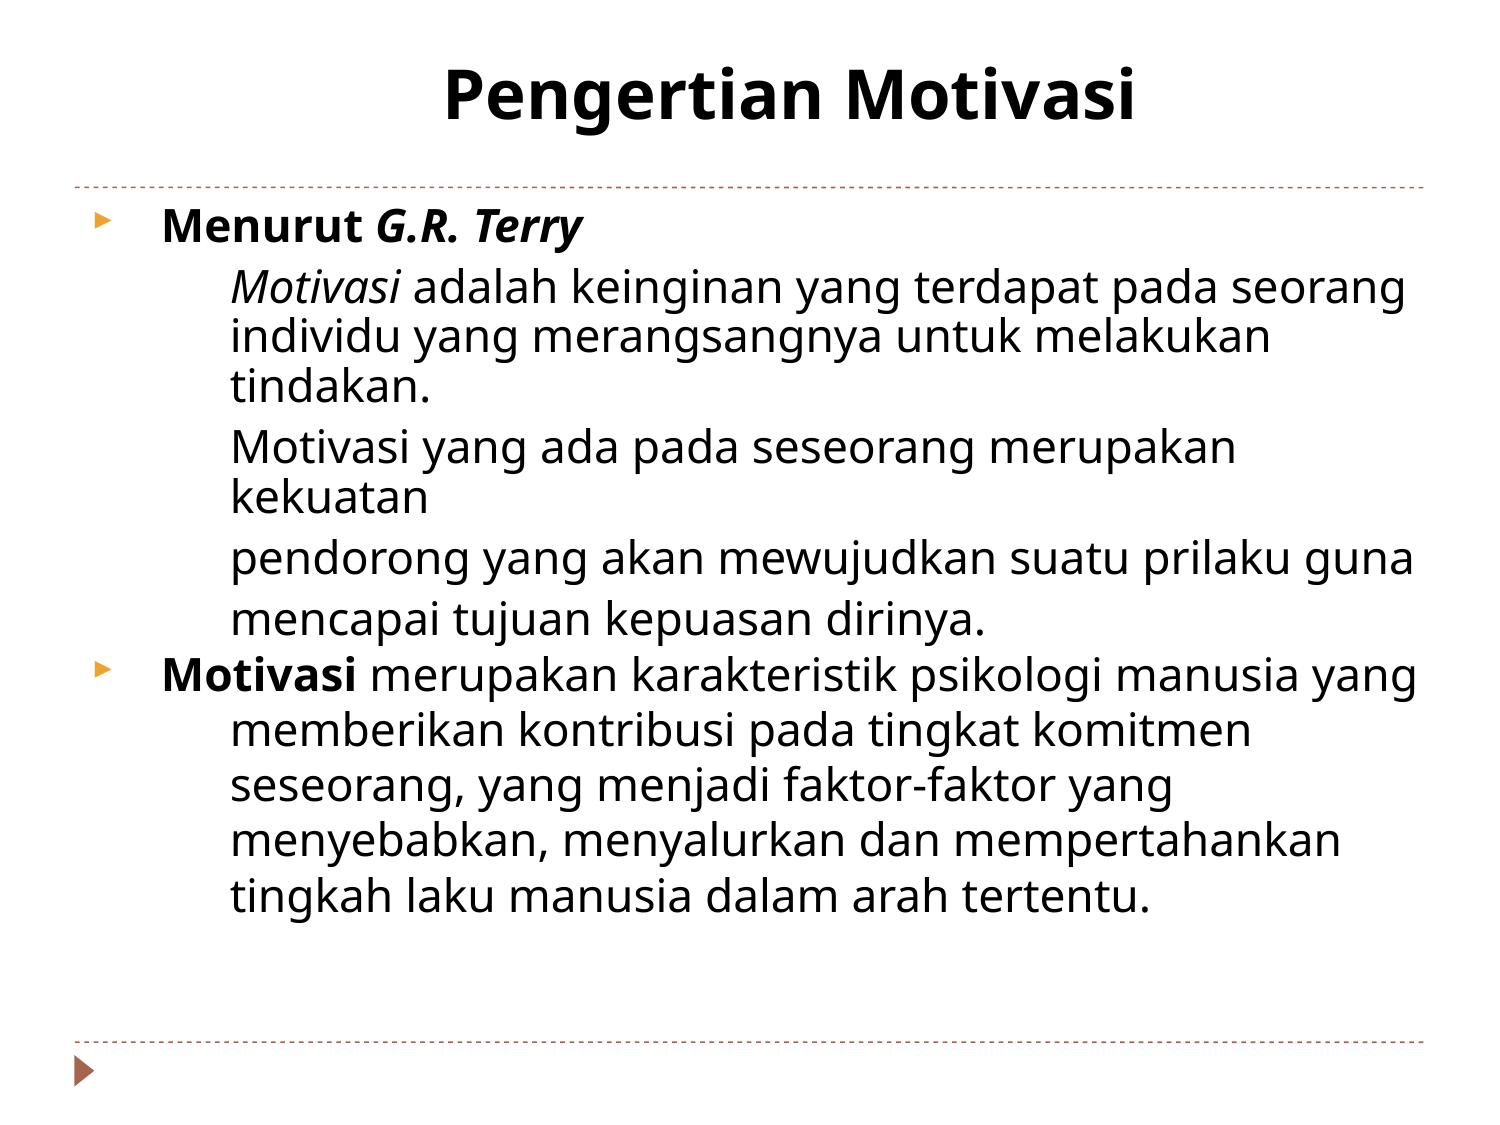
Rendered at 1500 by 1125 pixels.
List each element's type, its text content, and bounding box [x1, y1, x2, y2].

list Pengertian Motivasi Menurut G.R. Terry Motivasi adalah keinginan yang terdapat pada seorang individu yang merangsangnya untuk melakukan tindakan. Motivasi yang ada pada seseorang merupakan kekuatan pendorong yang akan mewujudkan suatu prilaku guna mencapai tujuan kepuasan dirinya. Motivasi merupakan karakteristik psikologi manusia yang memberikan kontribusi pada tingkat komitmen seseorang, yang menjadi faktor-faktor yang menyebabkan, menyalurkan dan mempertahankan tingkah laku manusia dalam arah tertentu. [76, 52, 1436, 965]
